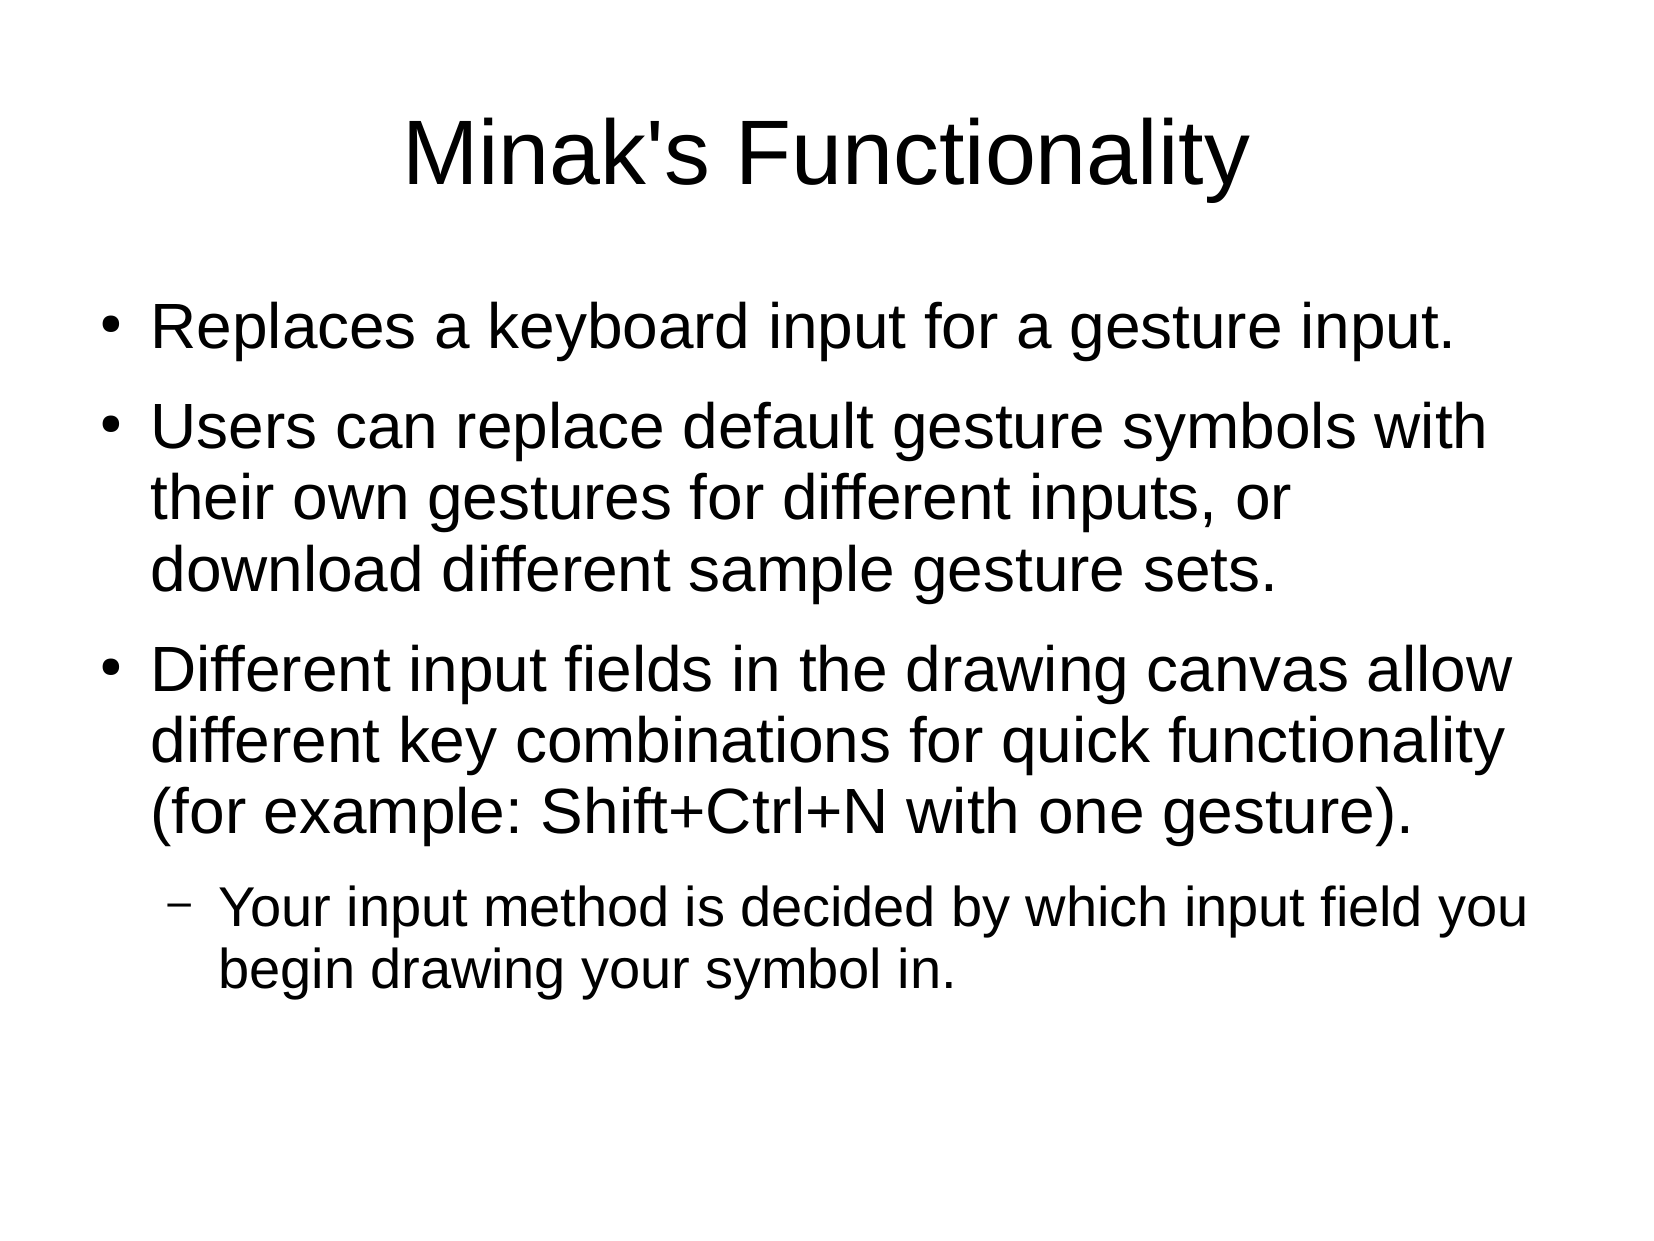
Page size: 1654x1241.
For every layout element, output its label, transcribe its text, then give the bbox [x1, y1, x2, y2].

title Minak's Functionality [82, 49, 1571, 257]
list Replaces a keyboard input for a gesture input. Users can replace default gesture symbols with their own gestures for different inputs, or download different sample gesture sets. Different input fields in the drawing canvas allow different key combinations for quick functionality (for example: Shift+Ctrl+N with one gesture). Your input method is decided by which input field you begin drawing your symbol in. [82, 290, 1571, 1010]
